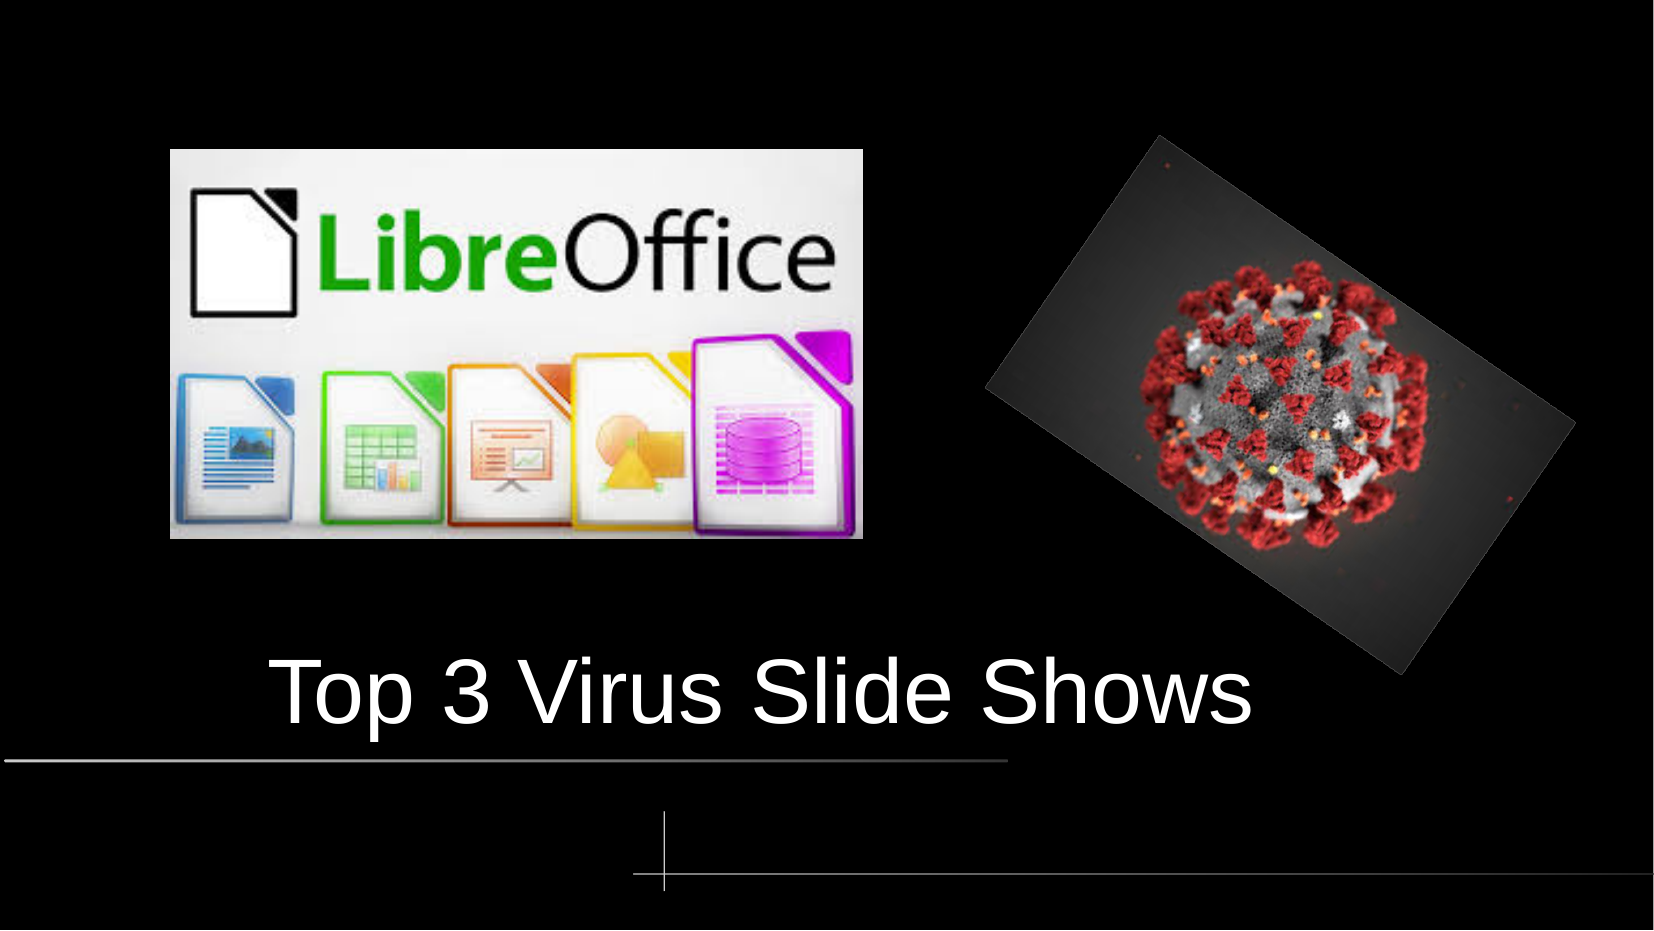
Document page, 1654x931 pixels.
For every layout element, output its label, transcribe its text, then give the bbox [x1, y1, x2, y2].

title Top 3 Virus Slide Shows [23, 637, 1501, 746]
picture [984, 134, 1576, 676]
picture [170, 149, 863, 539]
